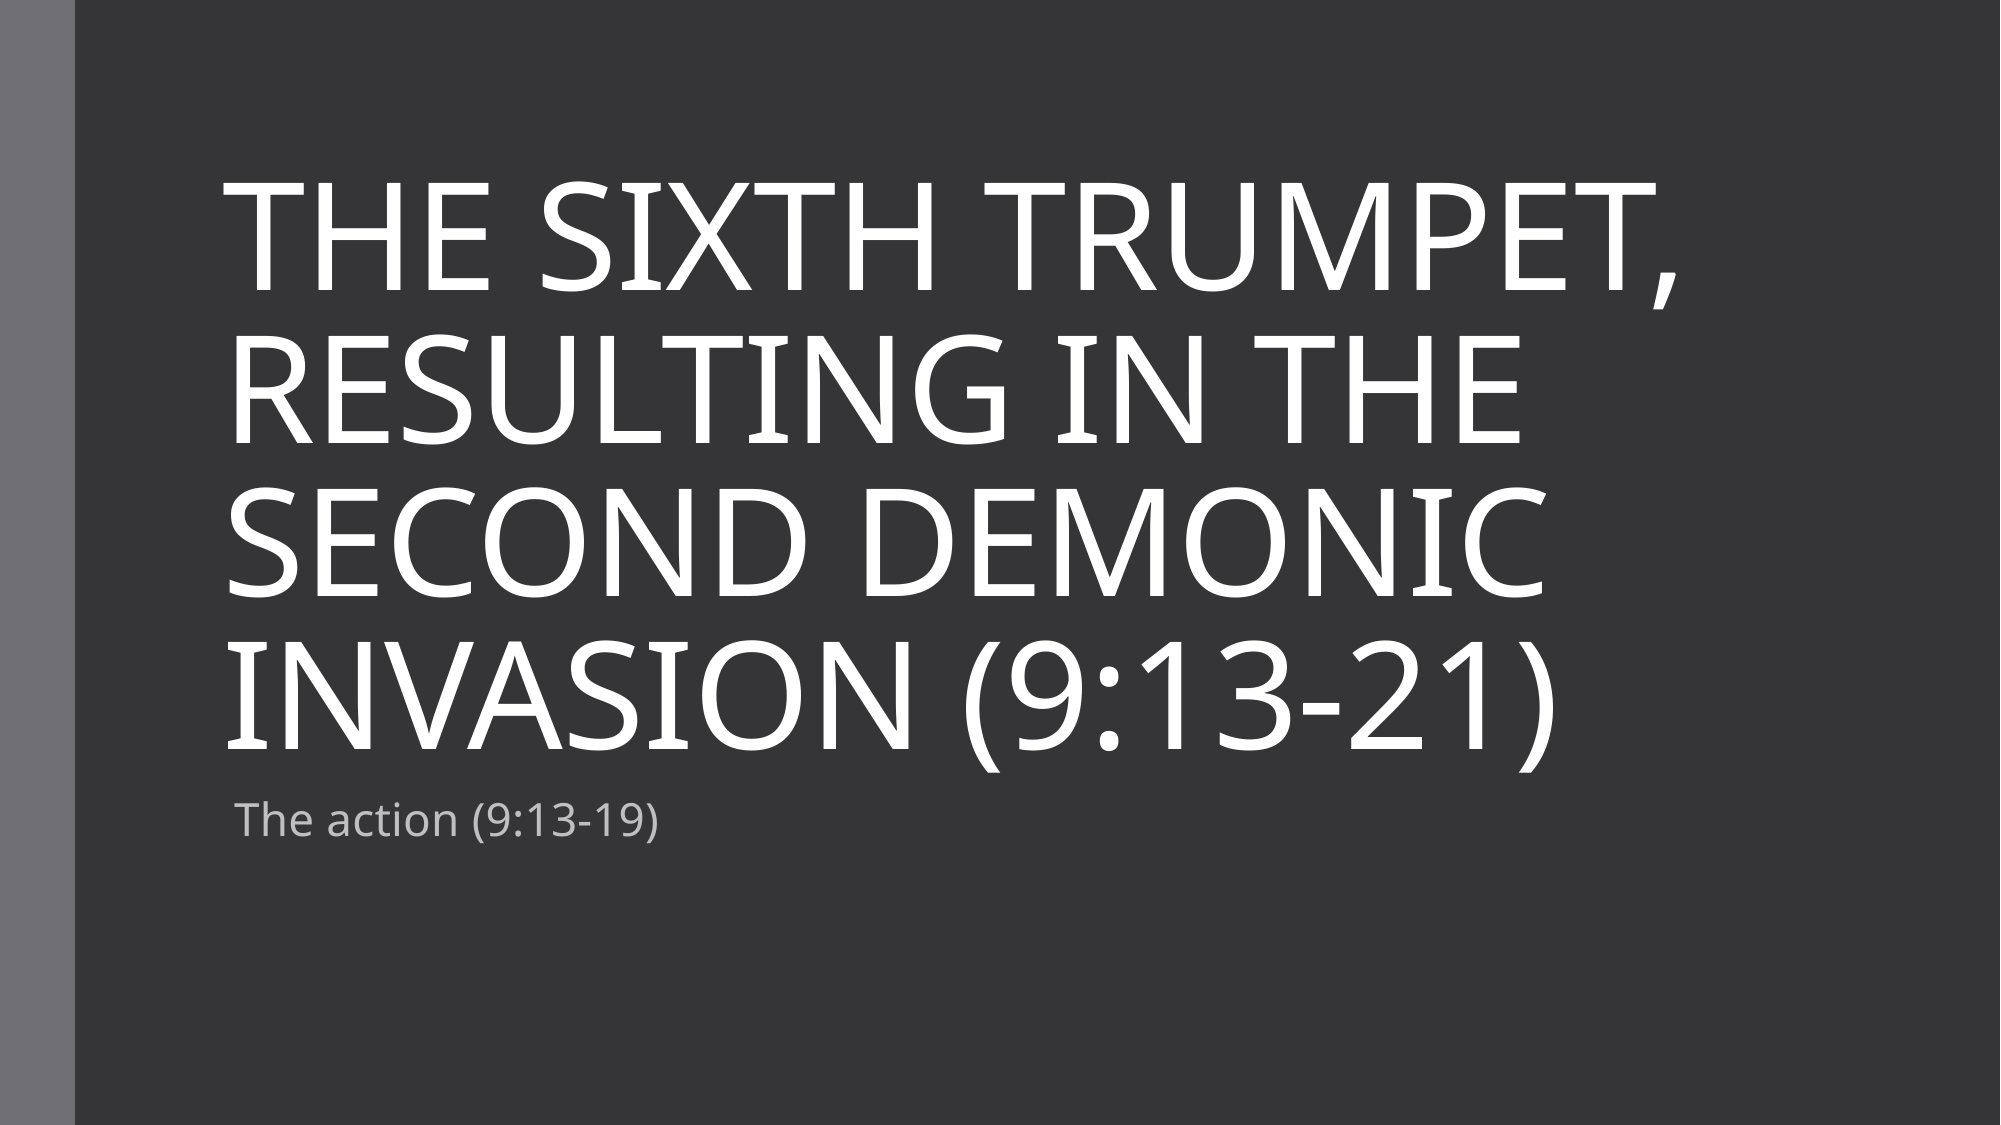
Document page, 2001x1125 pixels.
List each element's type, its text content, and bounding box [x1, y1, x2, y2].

subtitle The action (9:13-19) [206, 787, 1752, 1066]
title THE SIXTH TRUMPET, RESULTING IN THE SECOND DEMONIC INVASION (9:13-21) [206, 124, 1752, 787]
